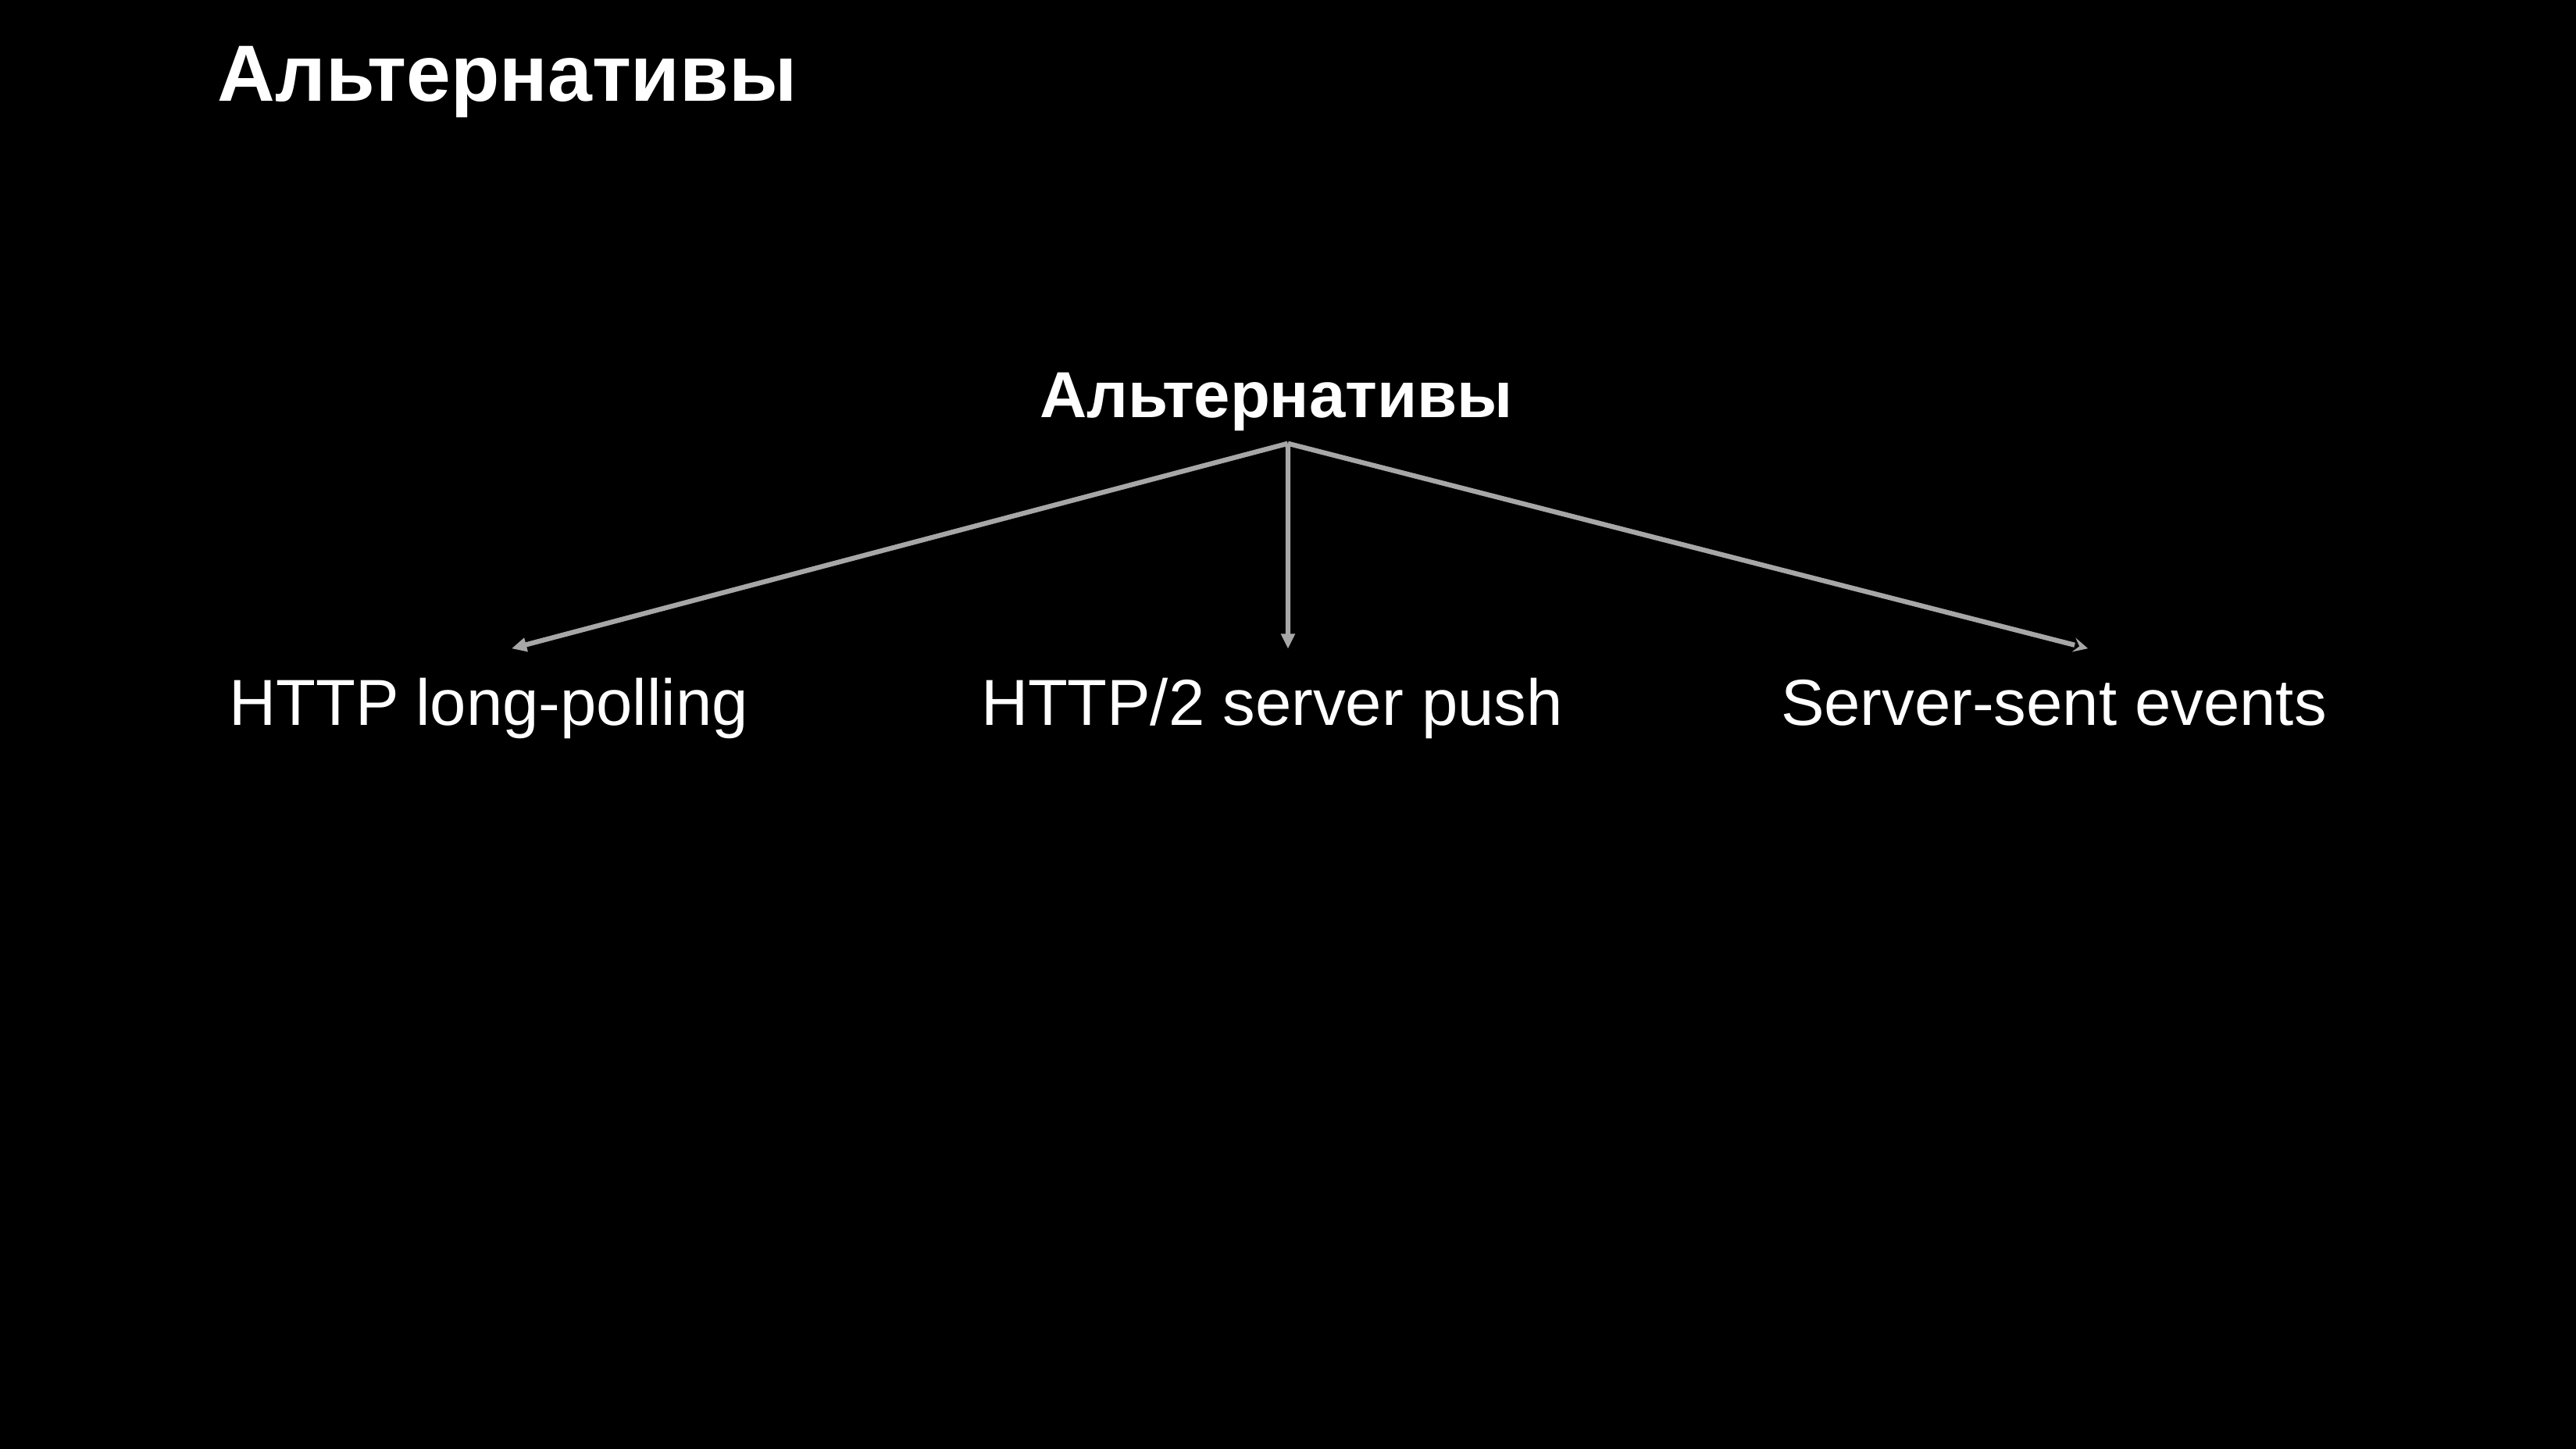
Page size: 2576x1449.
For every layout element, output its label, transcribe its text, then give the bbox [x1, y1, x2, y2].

text_box HTTP long-polling [217, 648, 807, 751]
text_box Альтернативы [1028, 341, 1548, 443]
text_box HTTP/2 server push [969, 648, 1607, 751]
title Альтернативы [217, 21, 2349, 120]
text_box Server-sent events [1769, 648, 2407, 751]
